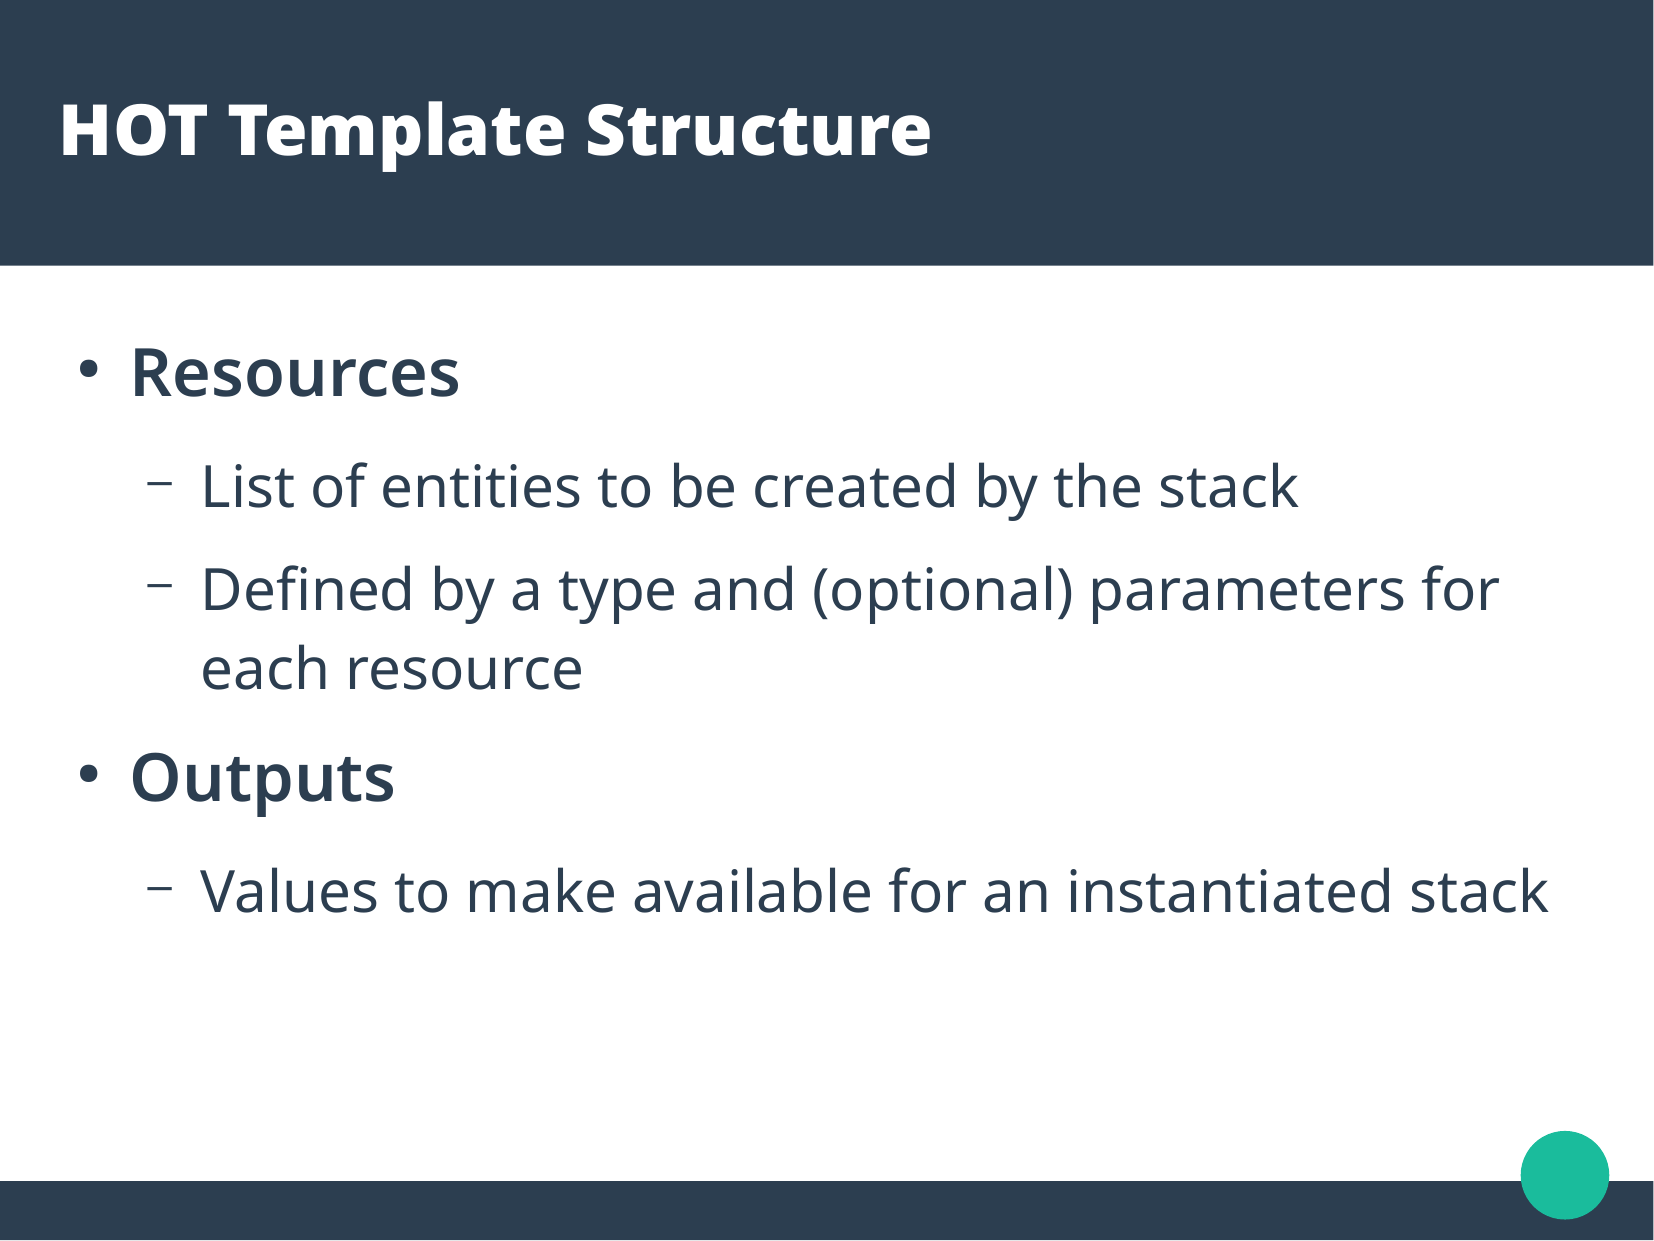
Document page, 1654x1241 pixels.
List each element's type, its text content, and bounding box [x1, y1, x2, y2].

title HOT Template Structure [59, 49, 1595, 207]
list Resources List of entities to be created by the stack Defined by a type and (optional) parameters for each resource Outputs Values to make available for an instantiated stack [59, 324, 1595, 1152]
